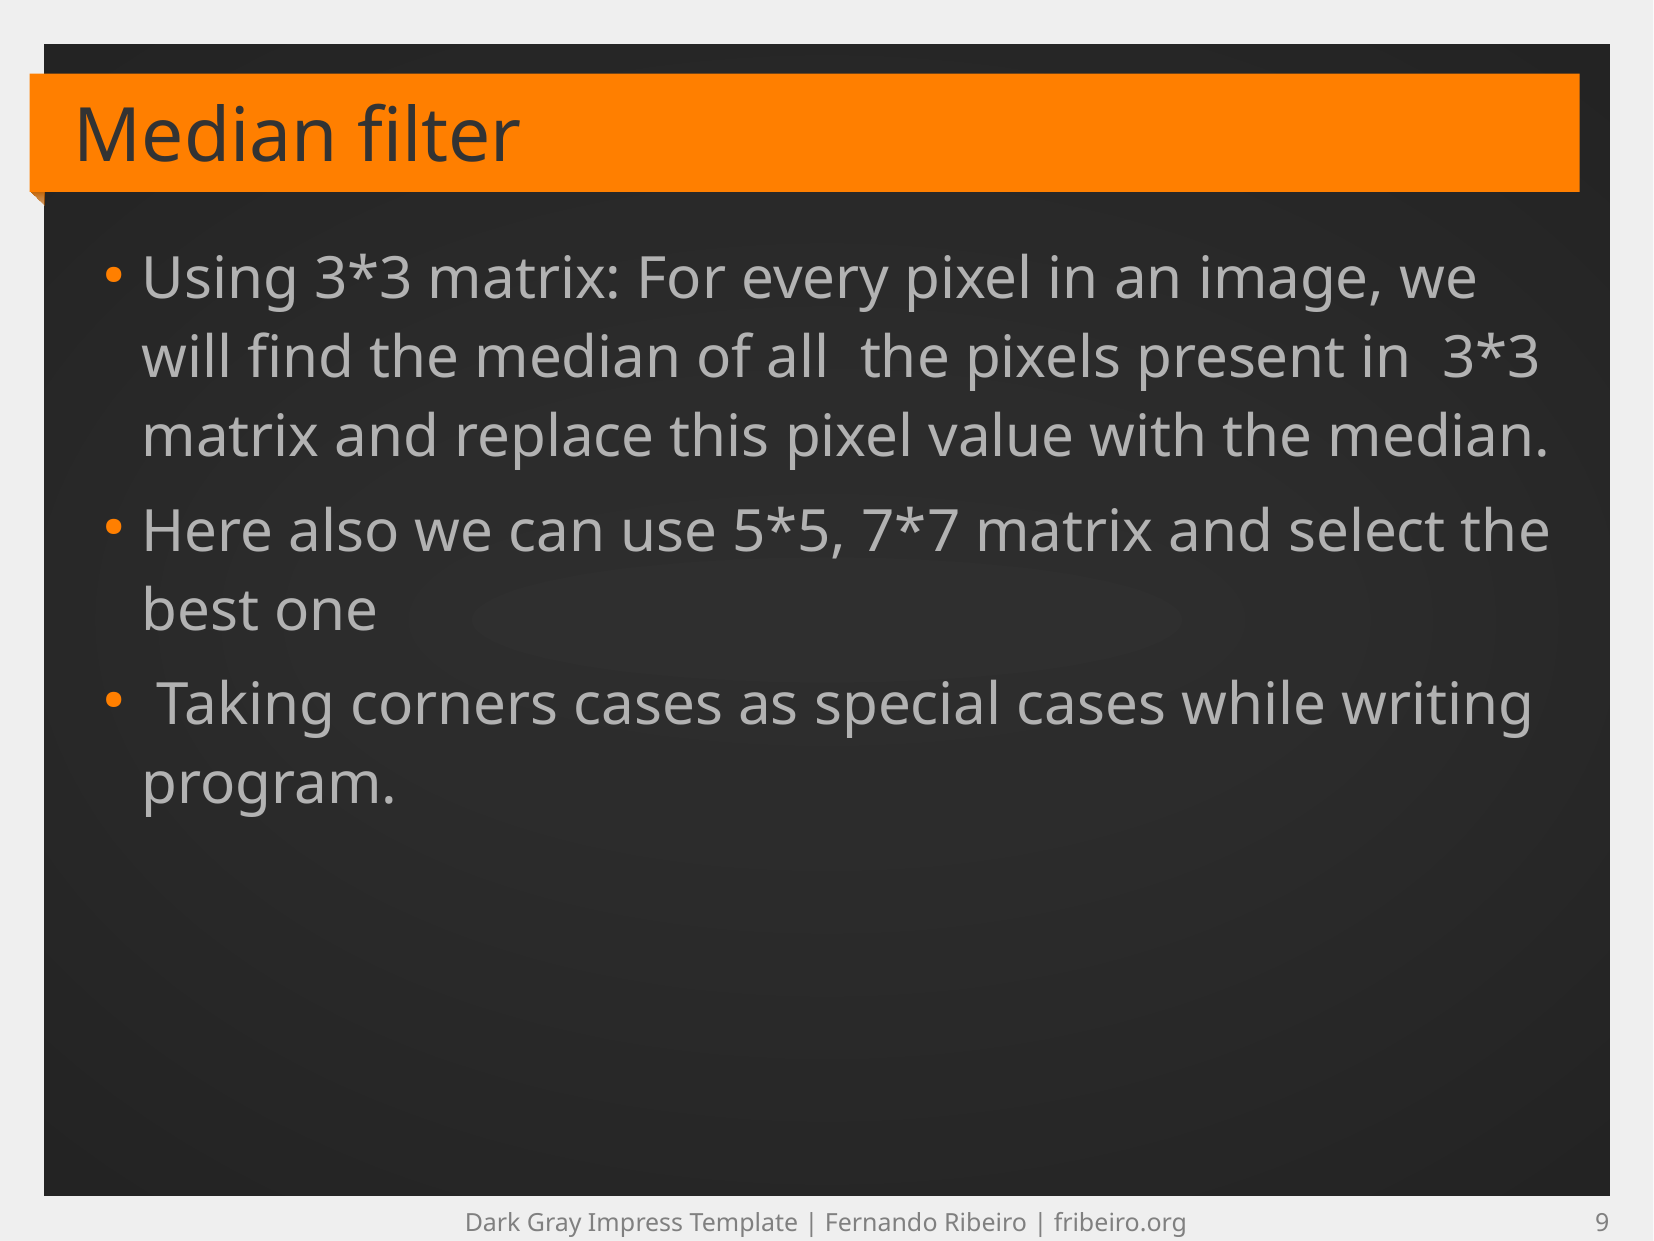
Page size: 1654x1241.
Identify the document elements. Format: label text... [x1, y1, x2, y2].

title Median filter [73, 73, 1565, 192]
list Using 3*3 matrix: For every pixel in an image, we will find the median of all the pixels present in 3*3 matrix and replace this pixel value with the median. Here also we can use 5*5, 7*7 matrix and select the best one Taking corners cases as special cases while writing program. [73, 236, 1580, 1167]
